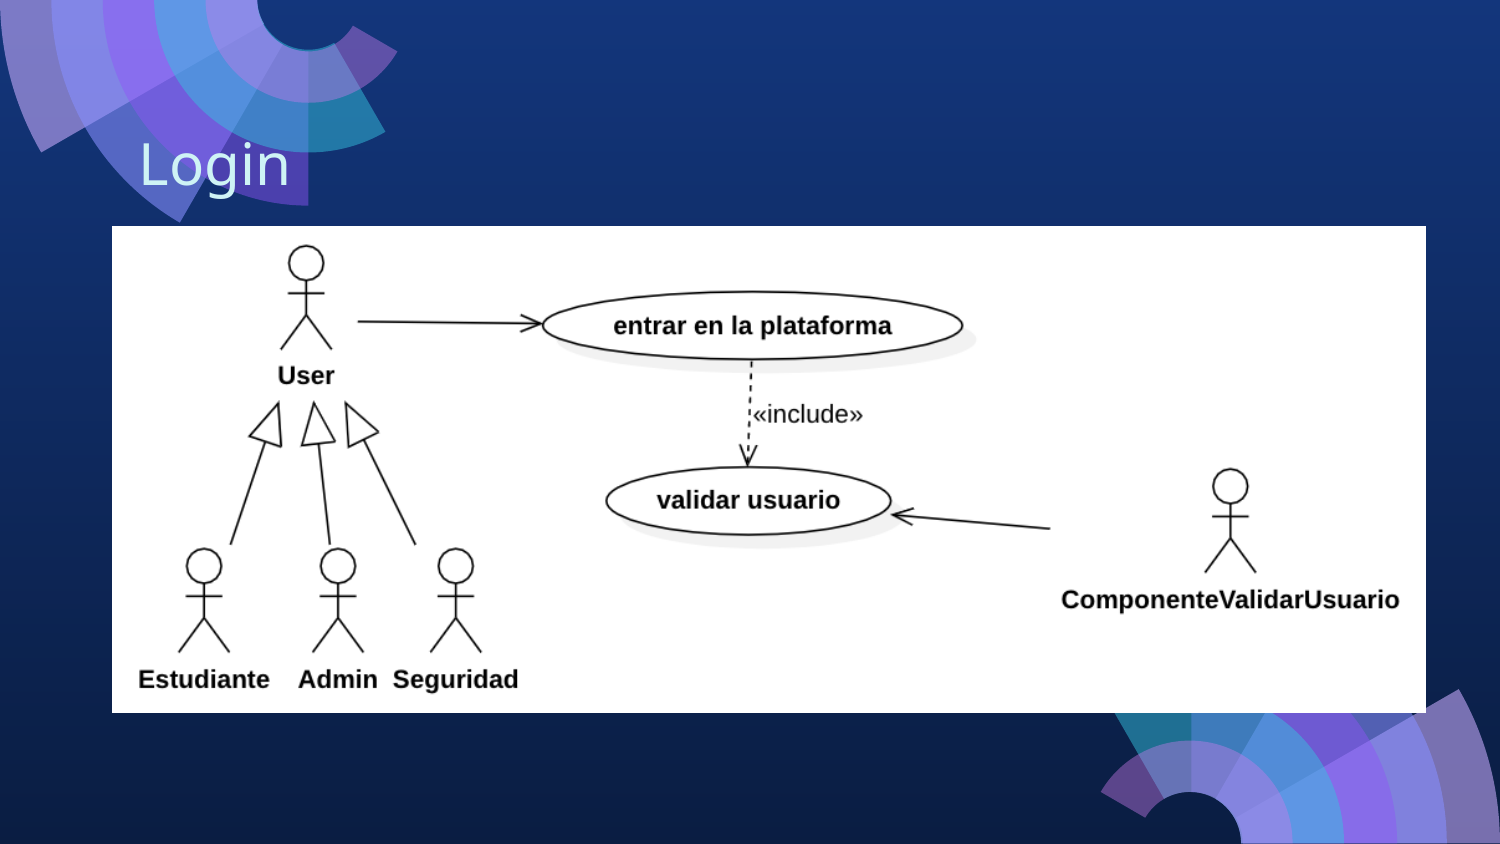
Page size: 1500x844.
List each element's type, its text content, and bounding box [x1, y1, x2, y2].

picture [112, 226, 1426, 713]
title Login [123, 112, 751, 207]
